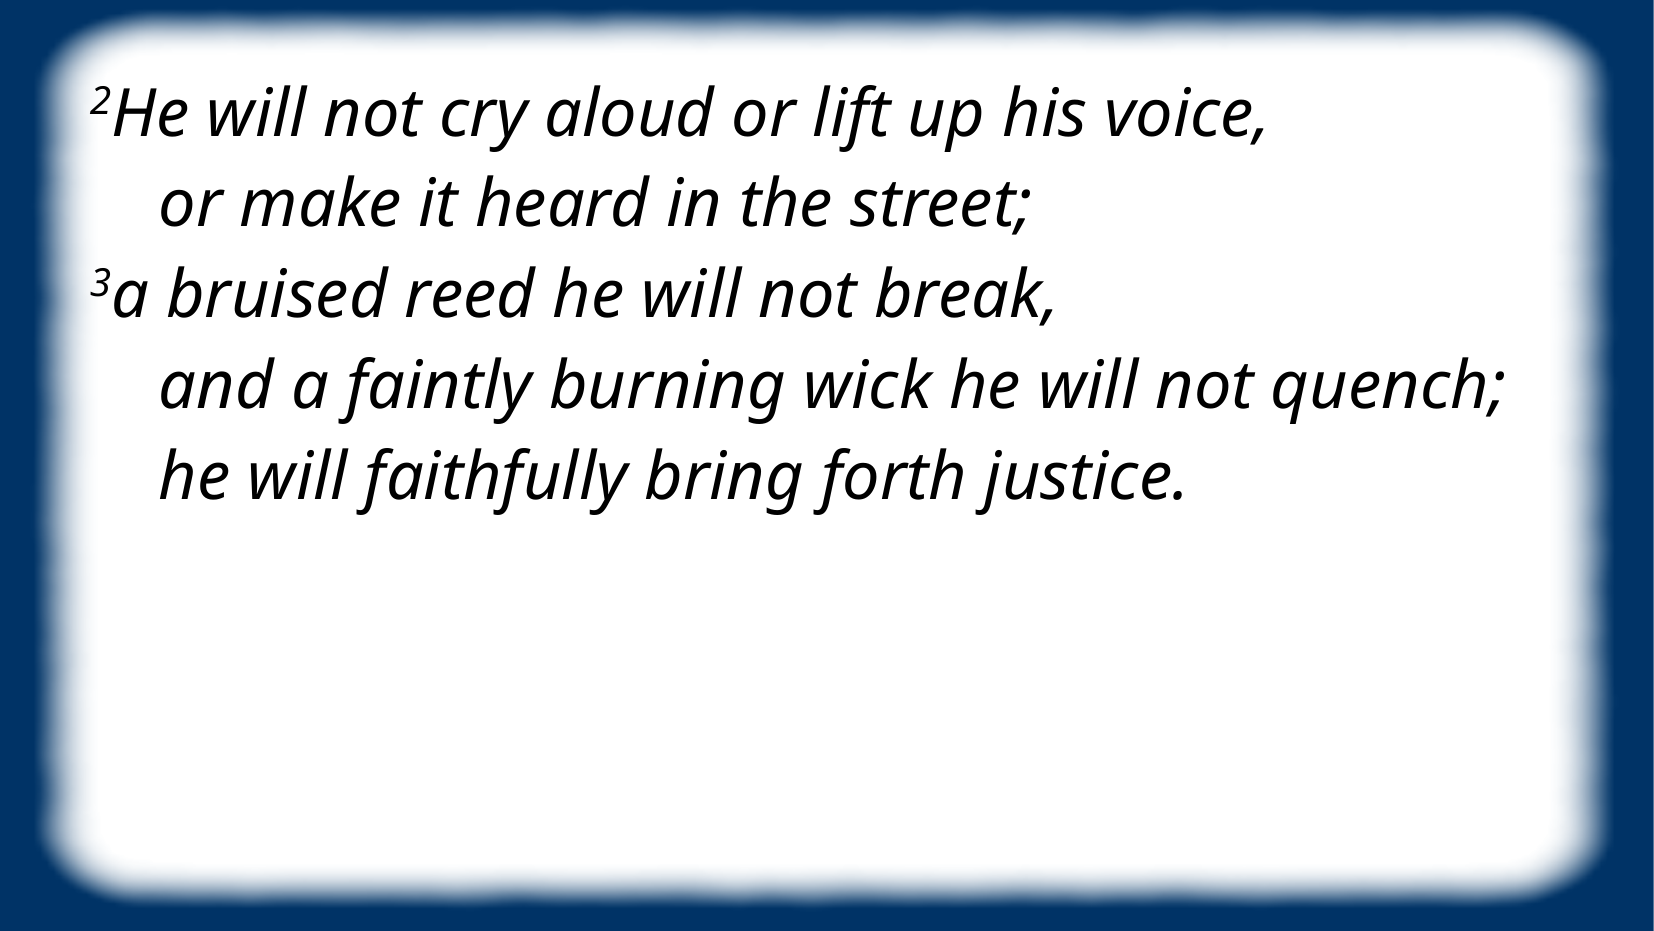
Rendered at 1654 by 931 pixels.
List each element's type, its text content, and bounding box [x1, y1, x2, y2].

text_box 2He will not cry aloud or lift up his voice, or make it heard in the street; 3a bruised reed he will not break, and a faintly burning wick he will not quench; he will faithfully bring forth justice. [75, 57, 1576, 561]
picture [0, 0, 1654, 931]
